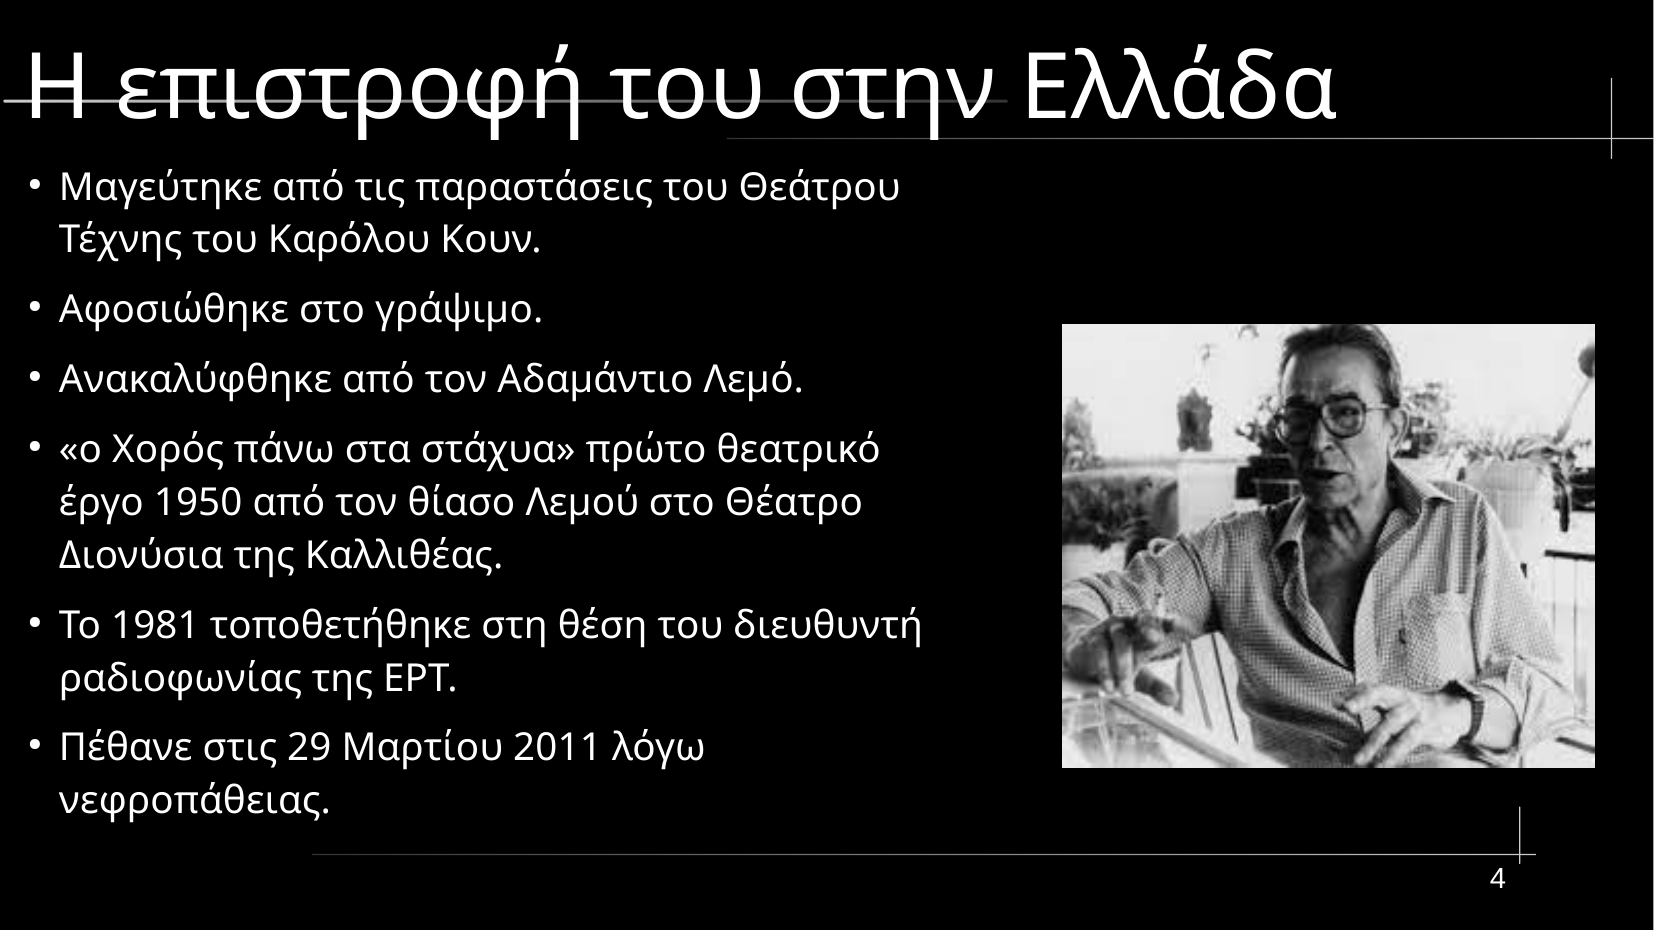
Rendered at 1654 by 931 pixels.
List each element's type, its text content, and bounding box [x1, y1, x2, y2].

list Μαγεύτηκε από τις παραστάσεις του Θεάτρου Τέχνης του Καρόλου Κουν. Αφοσιώθηκε στο γράψιμο. Ανακαλύφθηκε από τον Αδαμάντιο Λεμό. «ο Χορός πάνω στα στάχυα» πρώτο θεατρικό έργο 1950 από τον θίασο Λεμού στο Θέατρο Διονύσια της Καλλιθέας. Το 1981 τοποθετήθηκε στη θέση του διευθυντή ραδιοφωνίας της ΕΡΤ. Πέθανε στις 29 Μαρτίου 2011 λόγω νεφροπάθειας. [17, 158, 945, 827]
picture [1062, 324, 1595, 768]
title Η επιστροφή του στην Ελλάδα [23, 29, 1589, 136]
